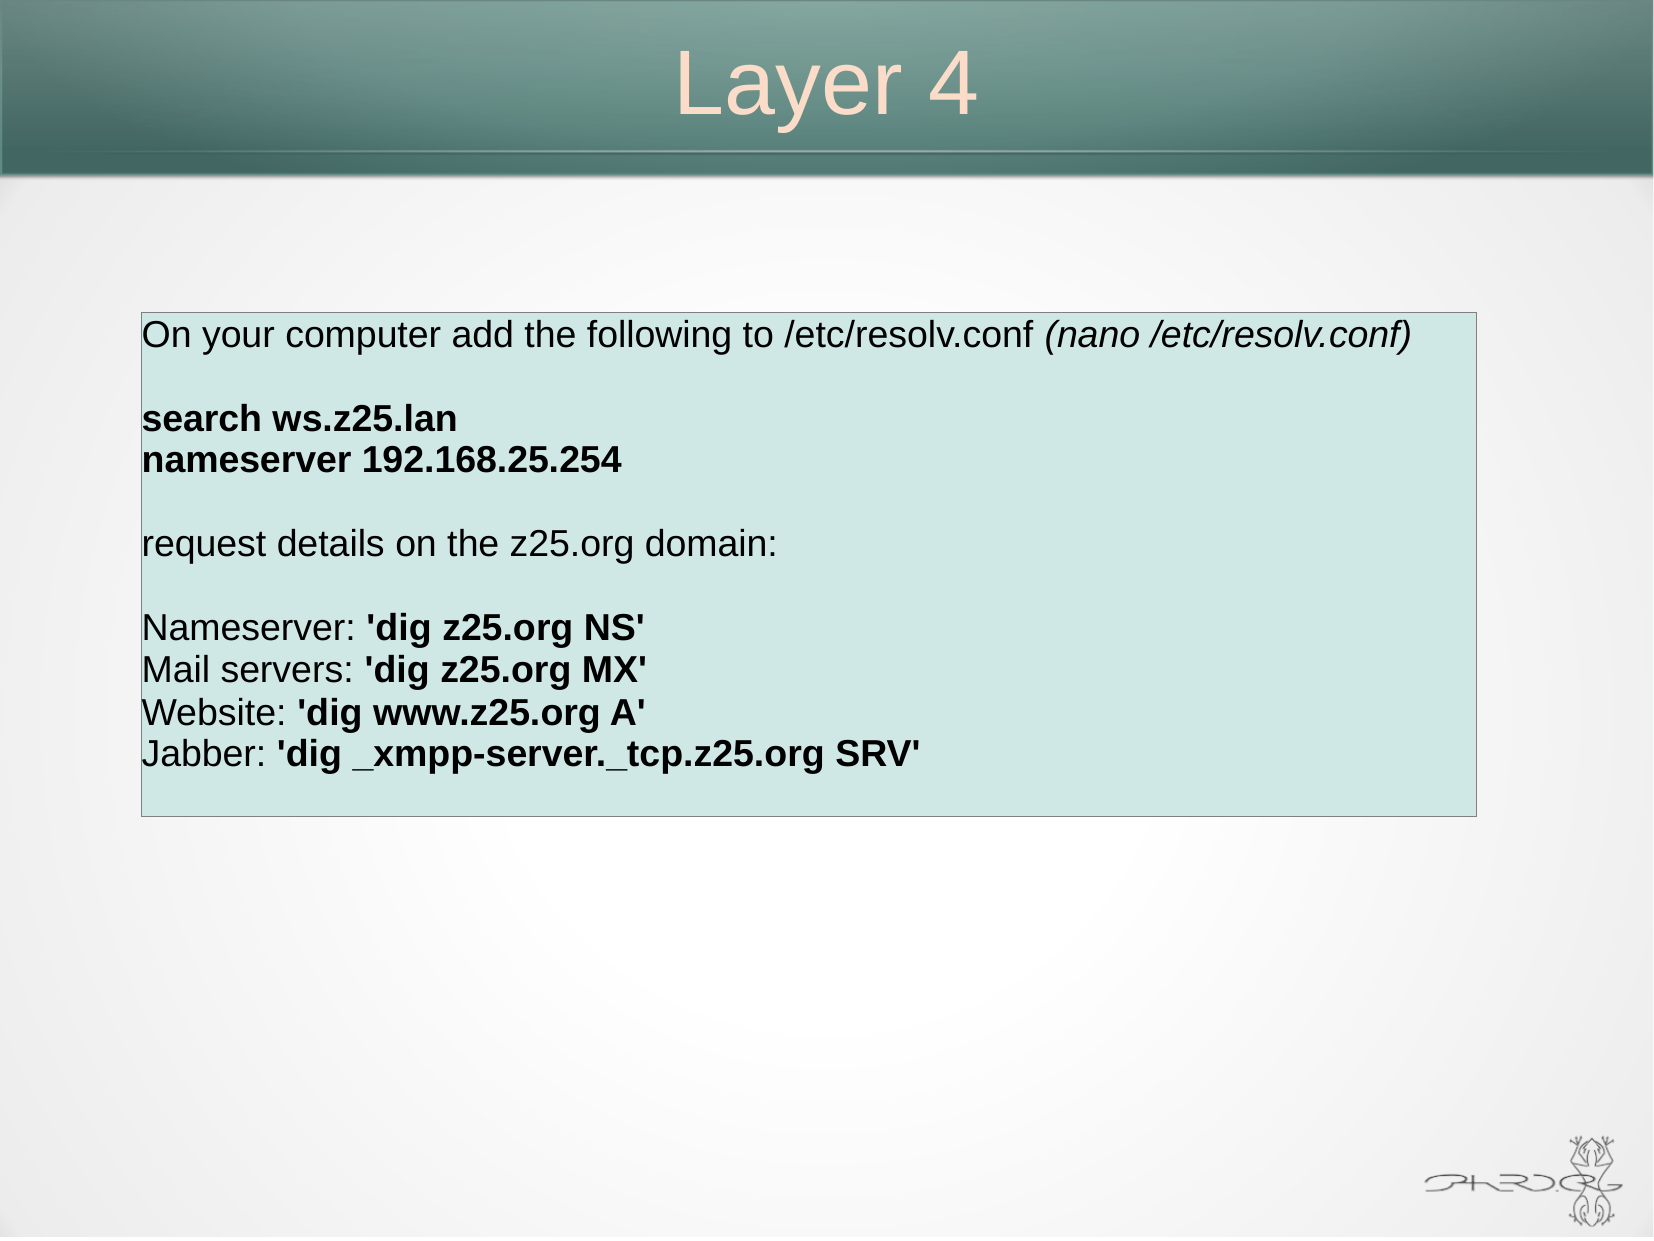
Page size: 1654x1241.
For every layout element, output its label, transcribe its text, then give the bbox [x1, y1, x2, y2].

text_box On your computer add the following to /etc/resolv.conf (nano /etc/resolv.conf) search ws.z25.lan nameserver 192.168.25.254 request details on the z25.org domain: Nameserver: 'dig z25.org NS' Mail servers: 'dig z25.org MX' Website: 'dig www.z25.org A' Jabber: 'dig _xmpp-server._tcp.z25.org SRV' [141, 312, 1477, 817]
picture [0, 0, 1654, 1237]
title [82, 11, 1571, 154]
